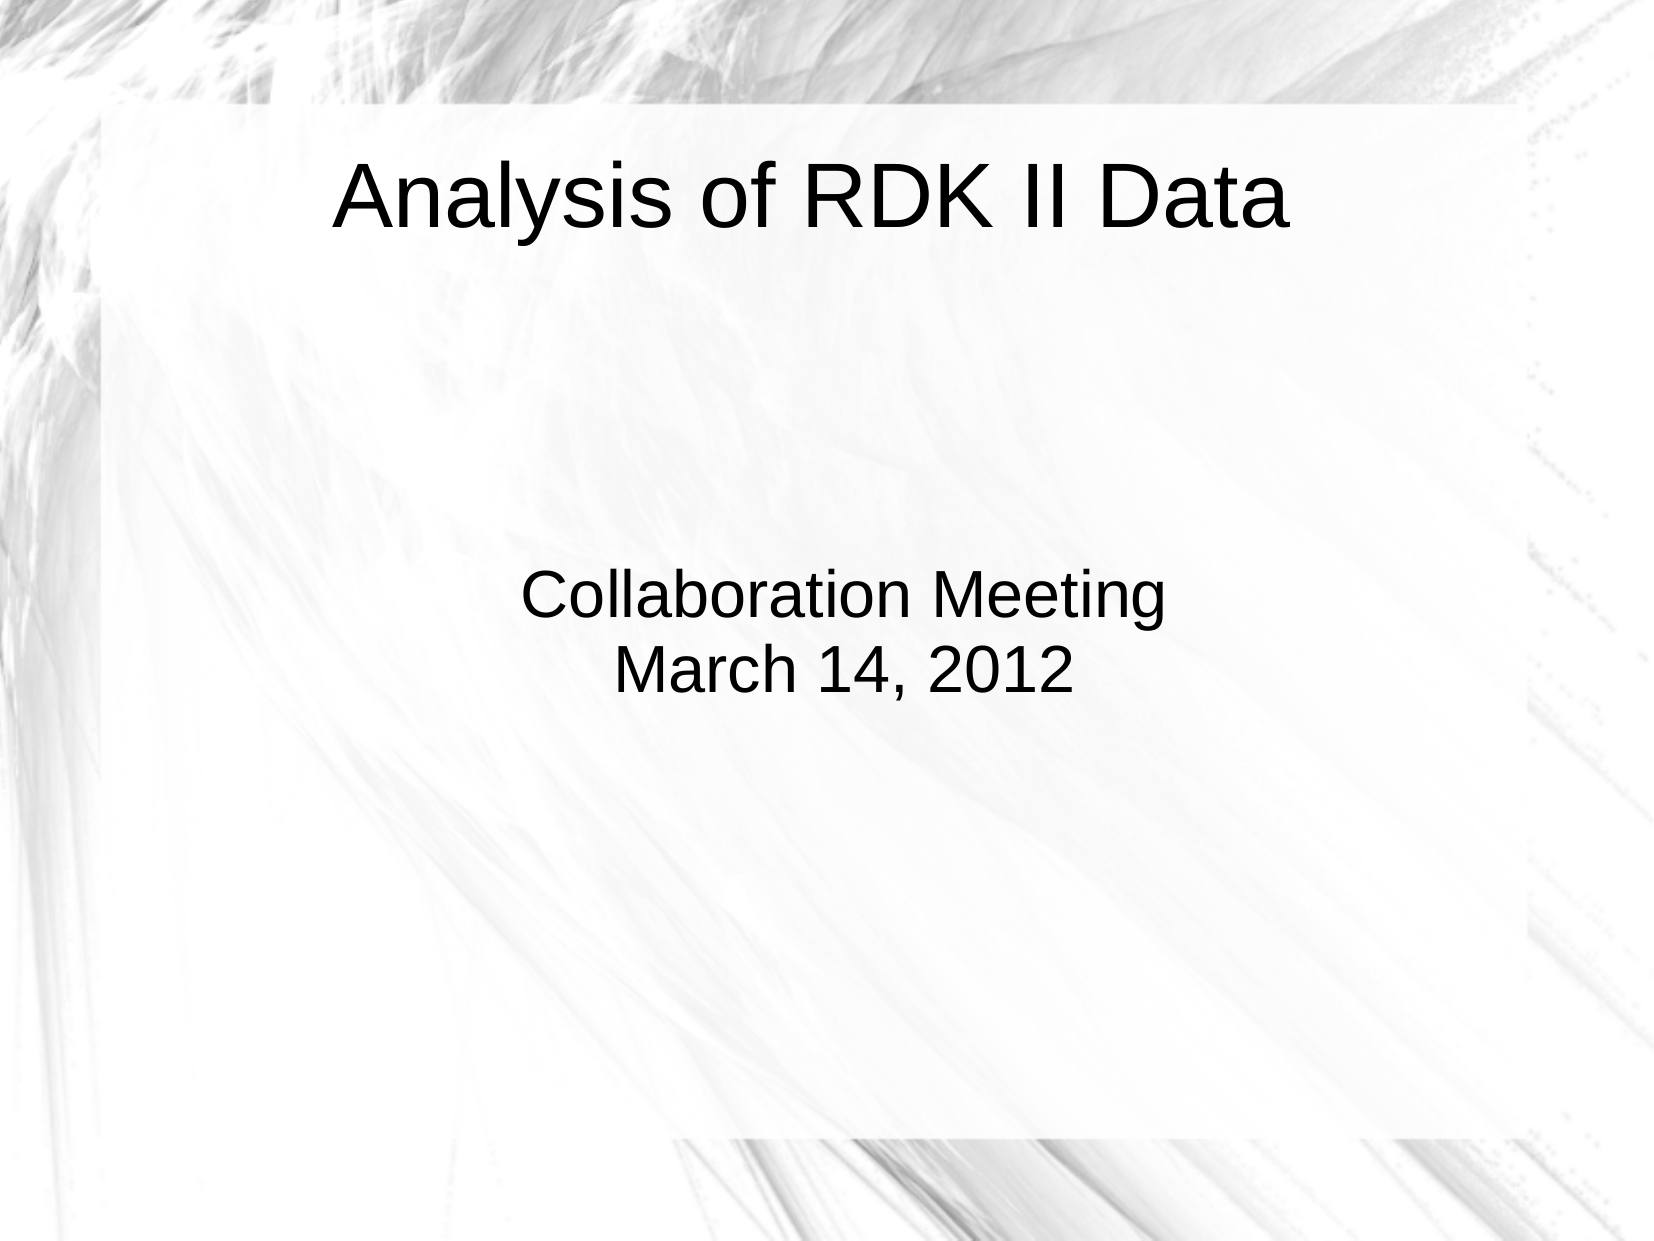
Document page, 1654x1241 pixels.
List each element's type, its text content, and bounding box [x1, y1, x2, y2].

title Analysis of RDK II Data [118, 112, 1506, 281]
picture [0, 0, 1654, 1241]
subtitle Collaboration Meeting March 14, 2012 [118, 319, 1571, 945]
